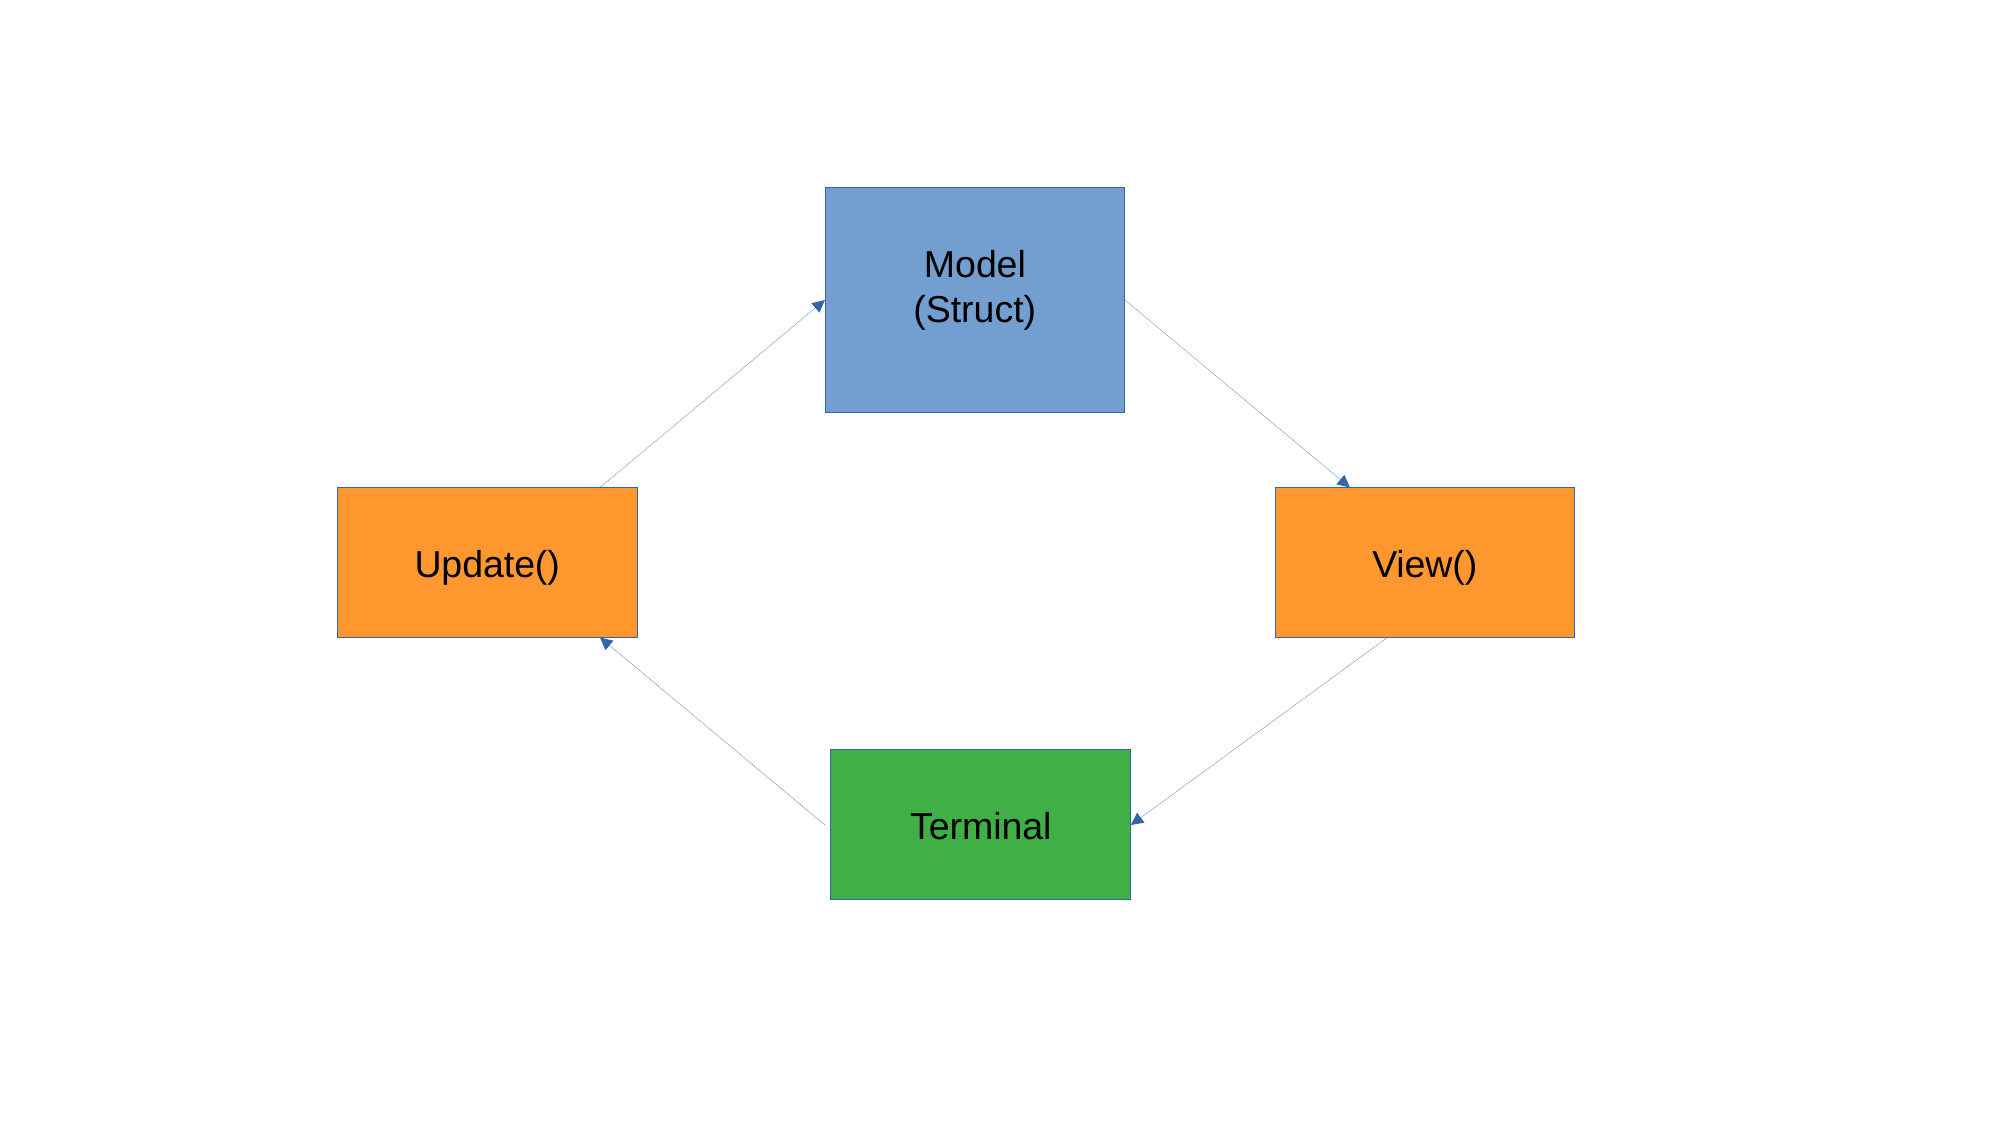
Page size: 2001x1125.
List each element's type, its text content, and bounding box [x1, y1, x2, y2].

text_box Terminal [830, 749, 1131, 900]
text_box Model (Struct) [825, 187, 1125, 413]
text_box Update() [337, 487, 638, 638]
